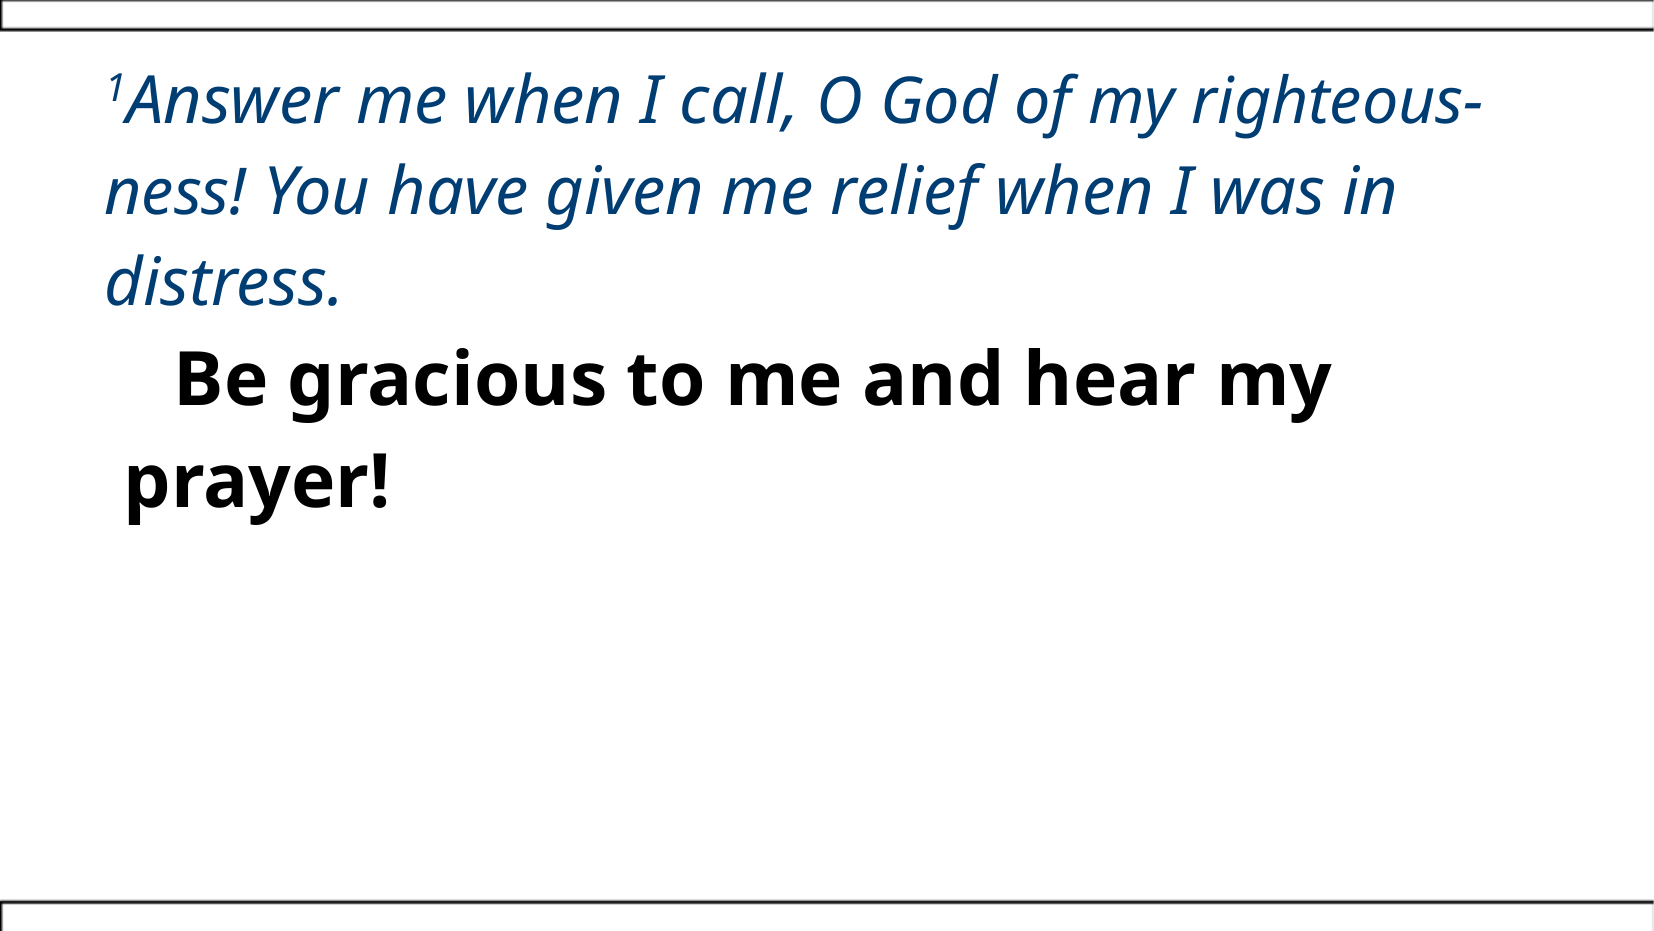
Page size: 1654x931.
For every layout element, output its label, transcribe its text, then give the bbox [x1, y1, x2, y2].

text_box 1Answer me when I call, O God of my righteous-ness! You have given me relief when I was in distress. Be gracious to me and hear my prayer! [90, 45, 1561, 426]
picture [0, 0, 1654, 931]
